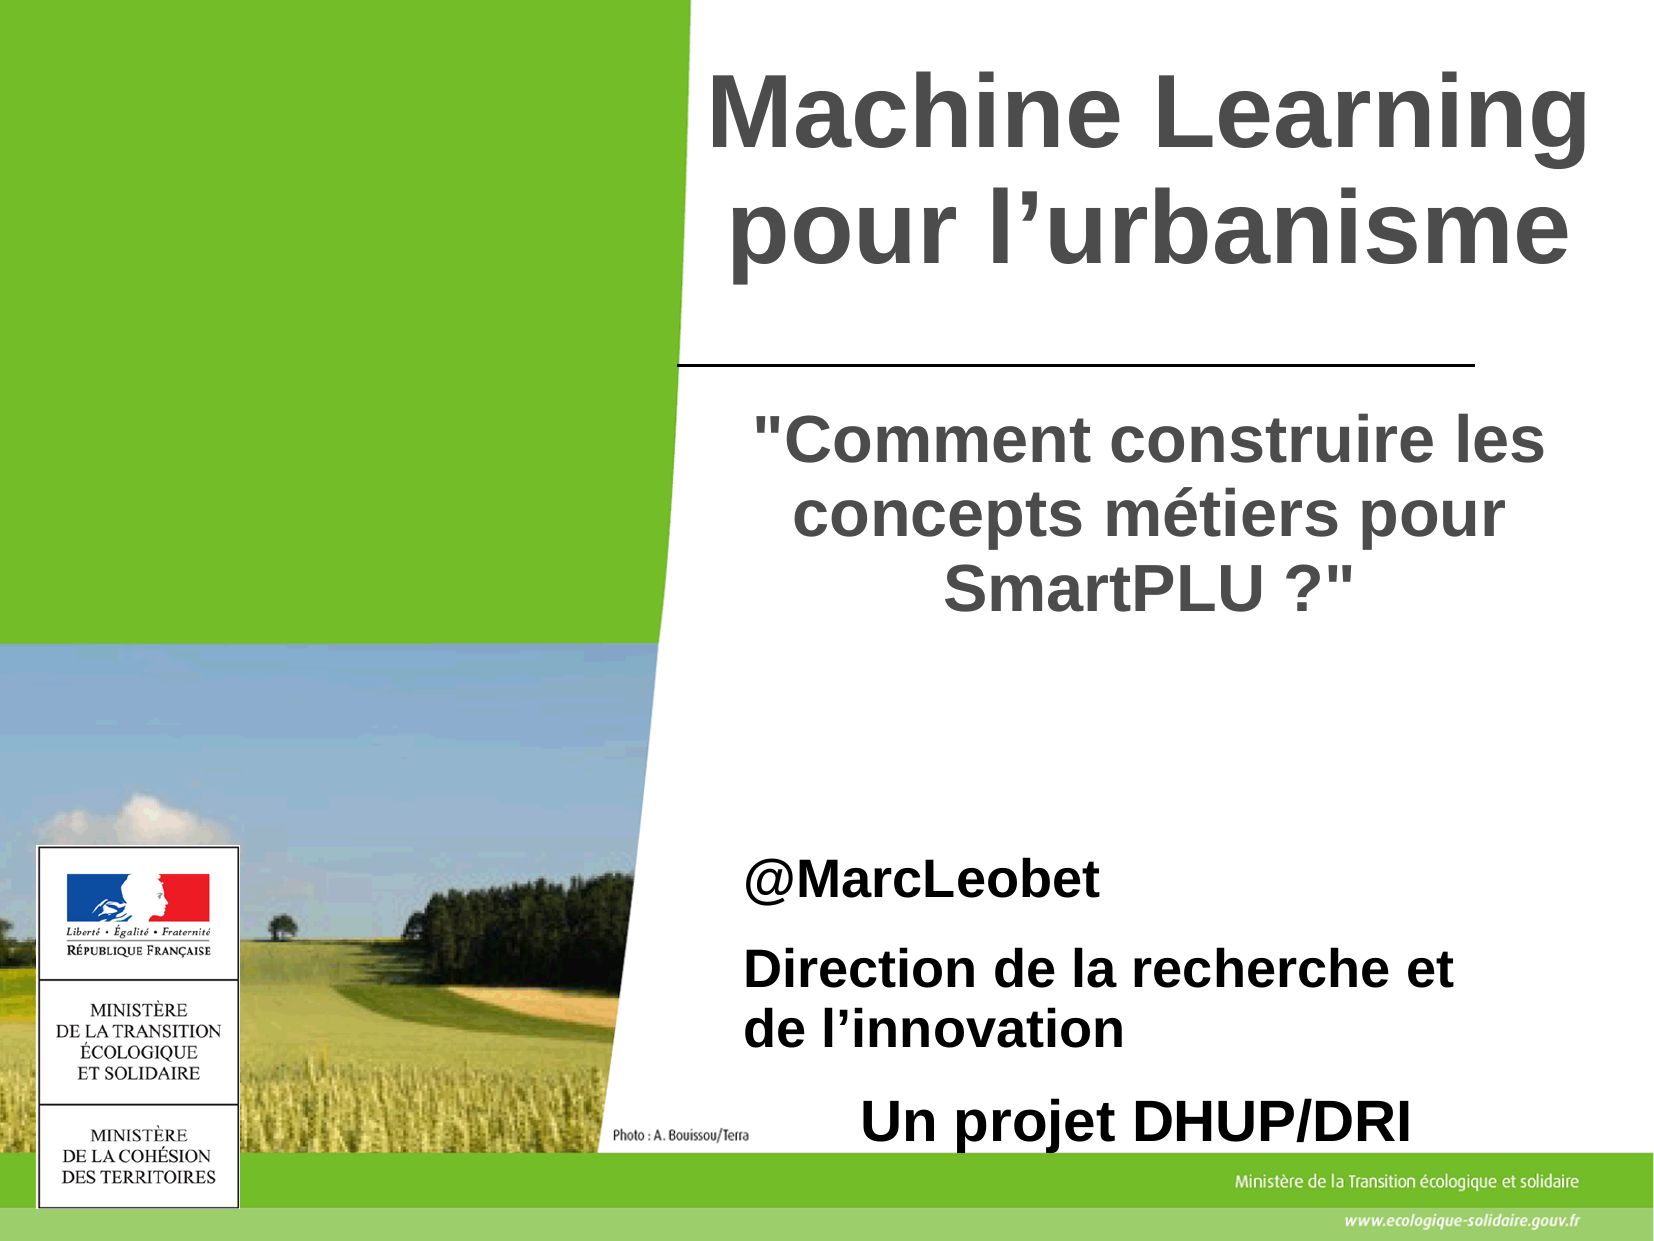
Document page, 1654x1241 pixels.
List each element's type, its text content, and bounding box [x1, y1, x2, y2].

subtitle @MarcLeobet Direction de la recherche et de l’innovation Un projet DHUP/DRI [743, 848, 1531, 1154]
picture [0, 0, 1654, 1241]
title Machine Learning pour l’urbanisme "Comment construire les concepts métiers pour SmartPLU ?" [683, 52, 1617, 626]
